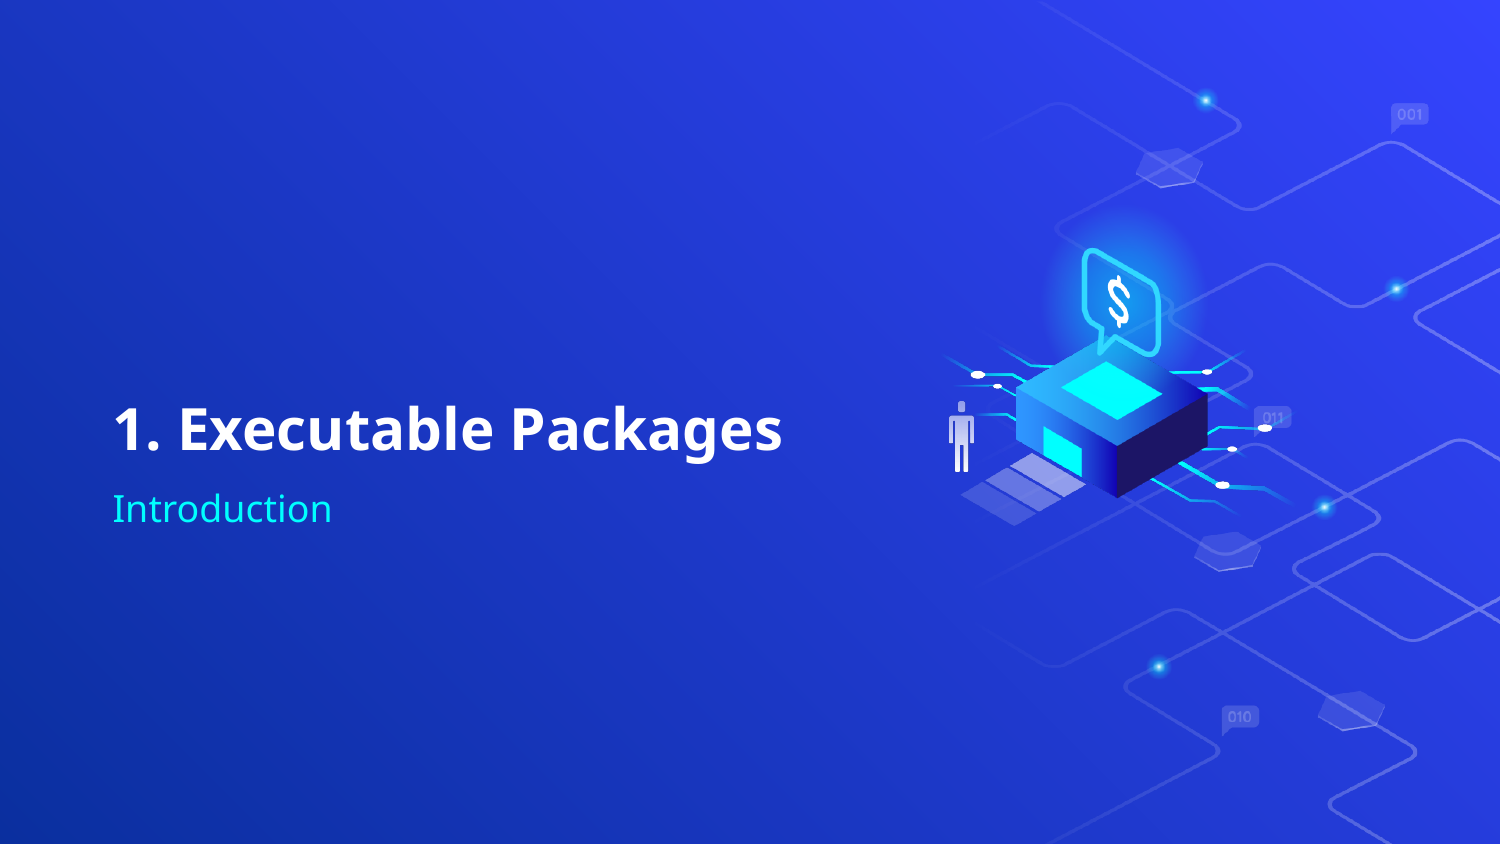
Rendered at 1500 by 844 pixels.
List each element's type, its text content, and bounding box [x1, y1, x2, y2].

text_box Introduction [112, 478, 812, 608]
picture [0, 0, 1500, 844]
text_box 1. Executable Packages [112, 272, 915, 463]
